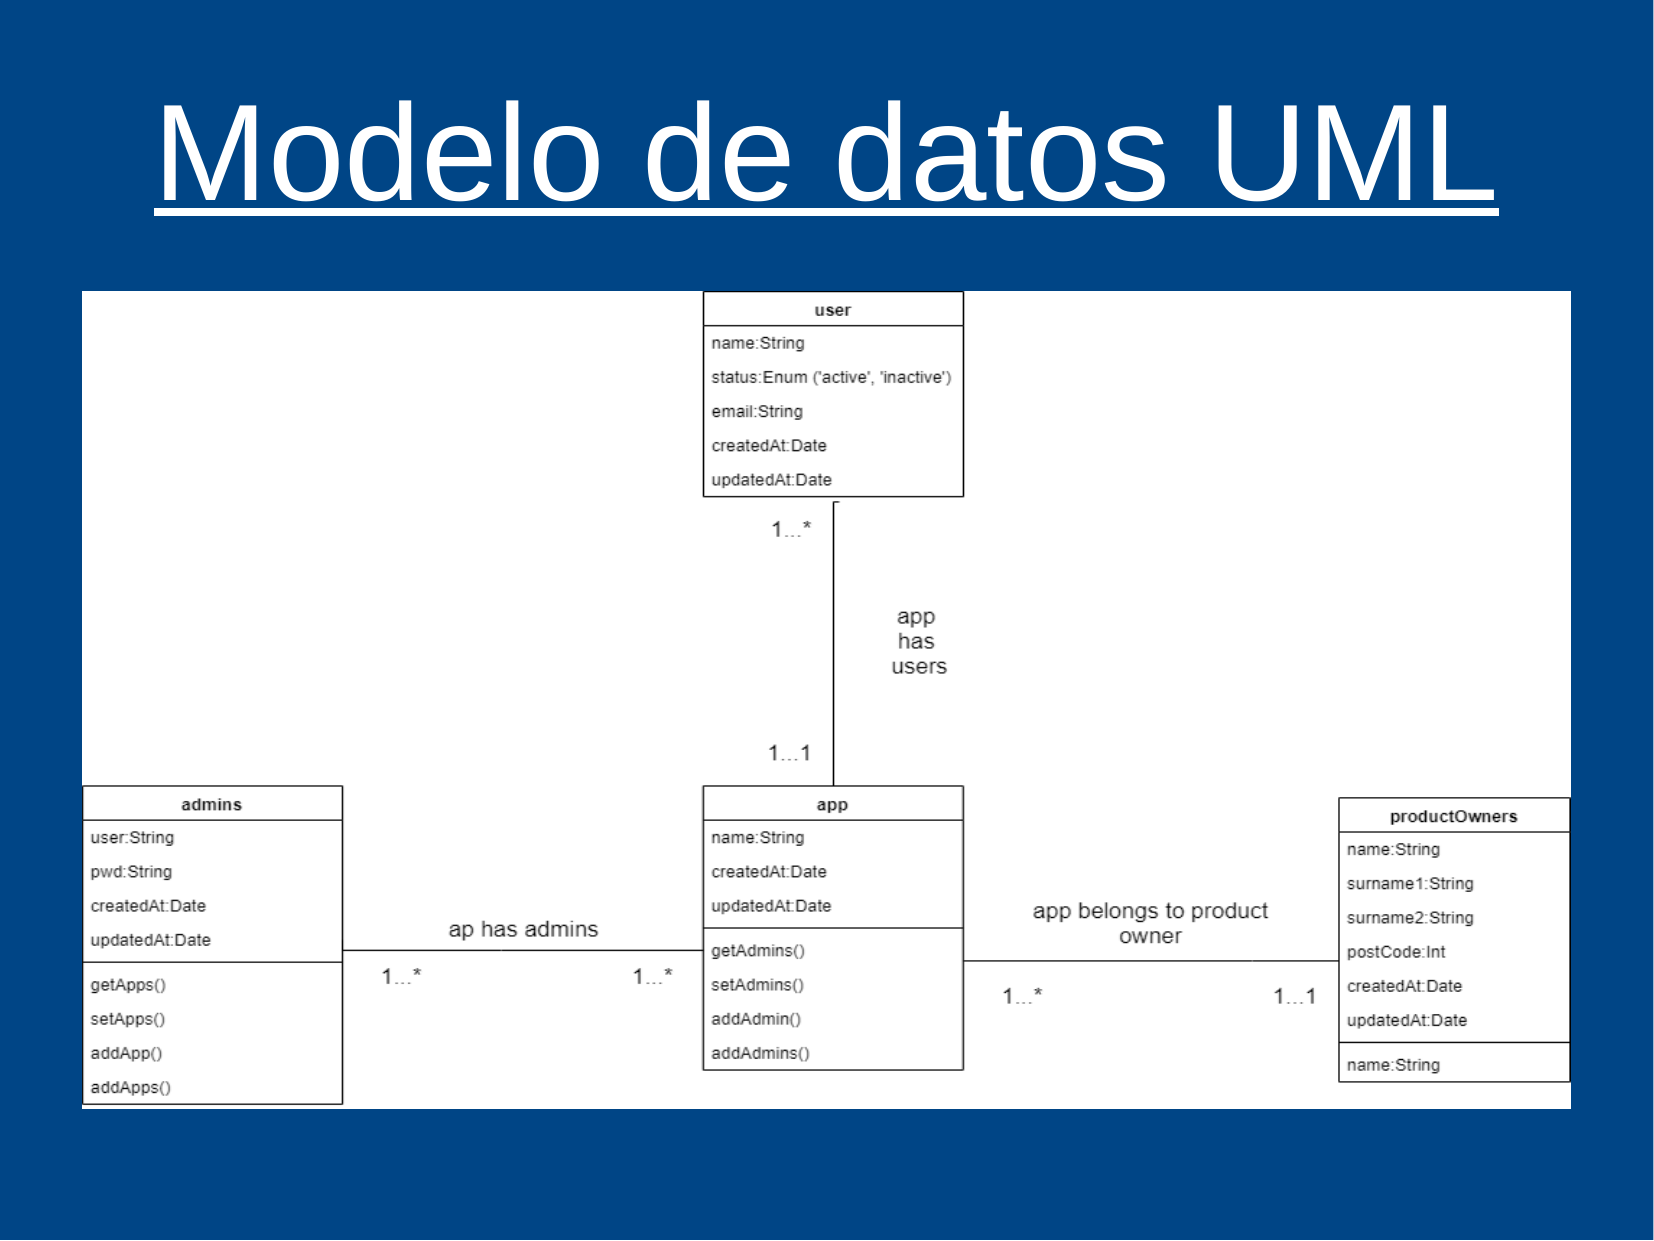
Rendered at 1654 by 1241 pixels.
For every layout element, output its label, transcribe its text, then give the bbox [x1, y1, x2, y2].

picture [82, 291, 1571, 1109]
title Modelo de datos UML [82, 49, 1571, 257]
